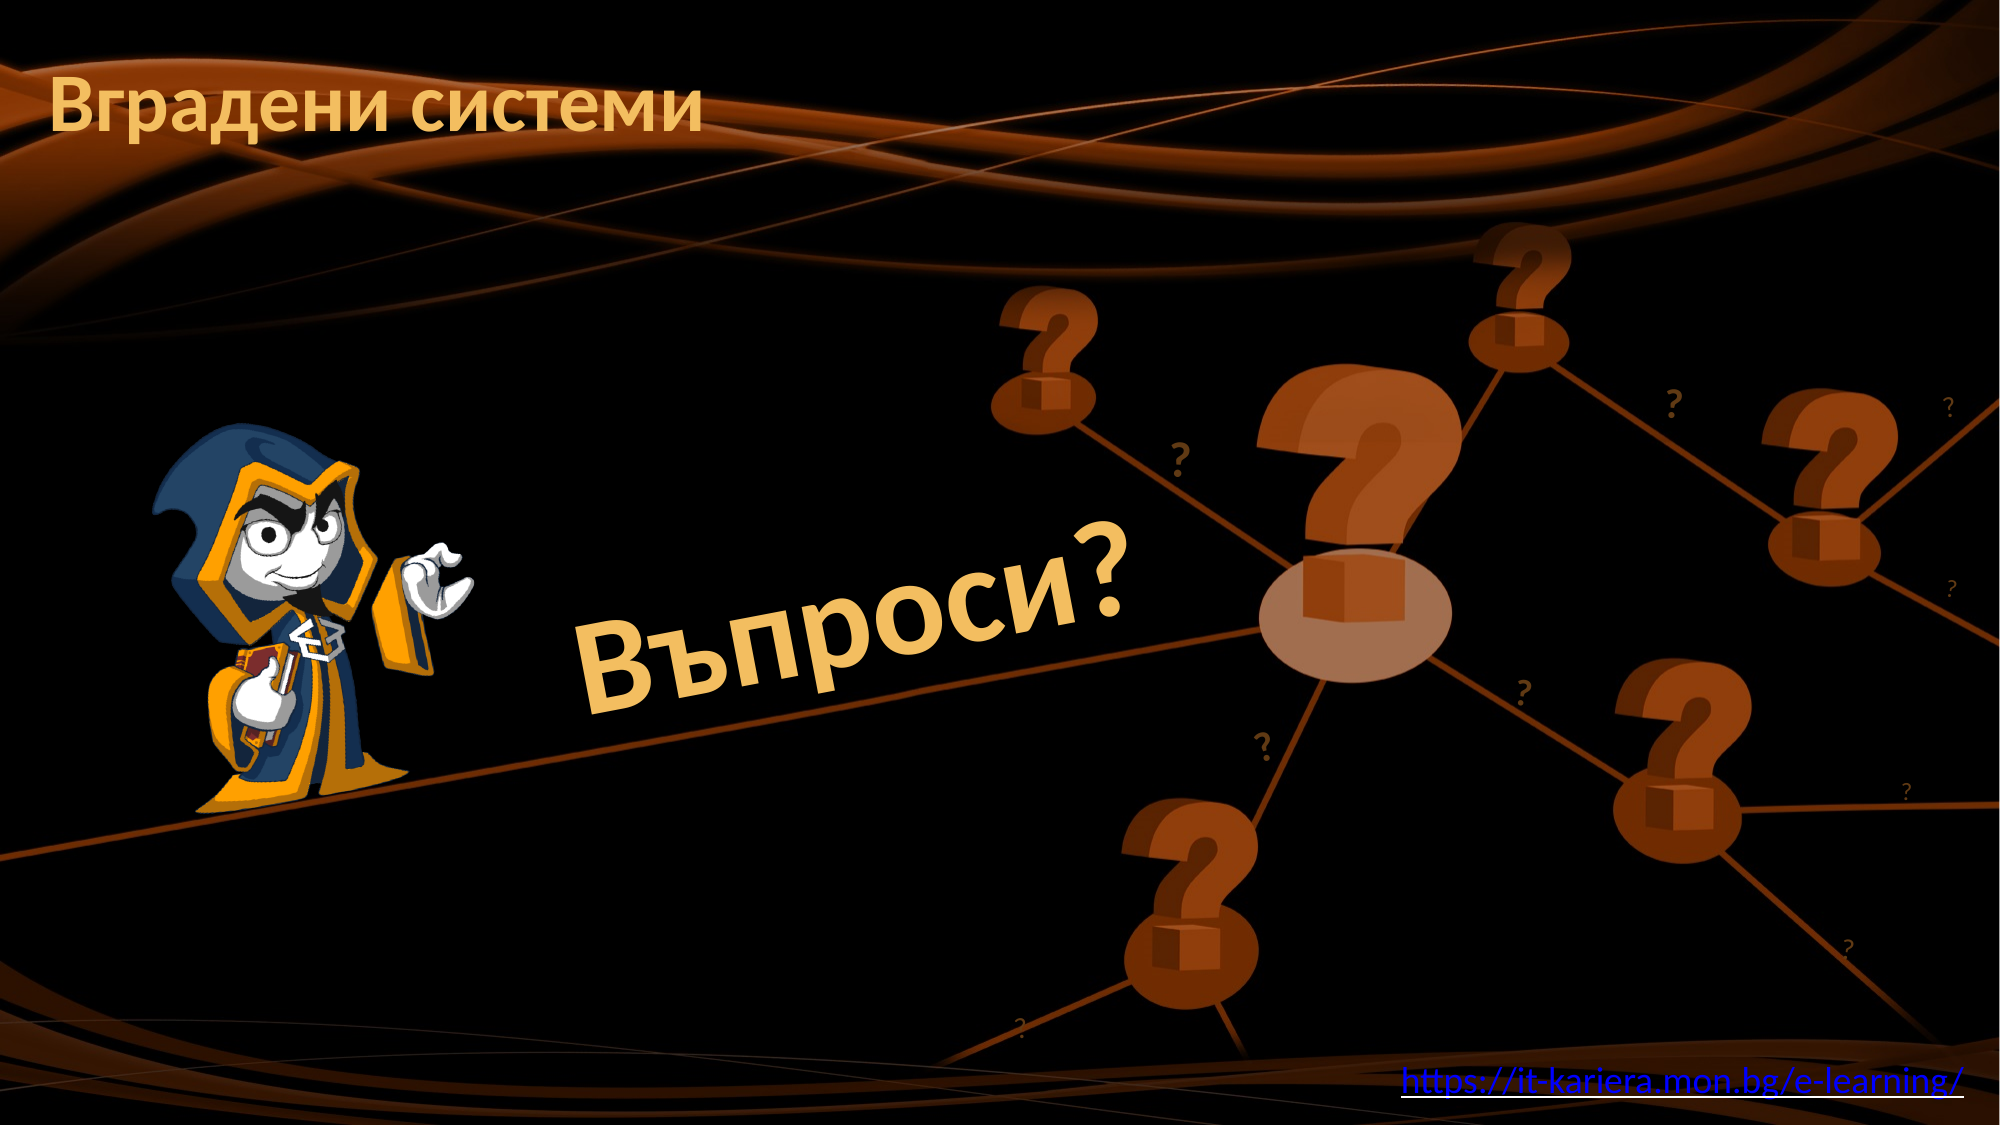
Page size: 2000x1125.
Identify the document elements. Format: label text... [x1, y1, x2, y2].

picture [0, 0, 2000, 1125]
text_box Вградени системи [30, 6, 1602, 189]
text_box https://it-kariera.mon.bg/e-learning/ [250, 1050, 1971, 1110]
